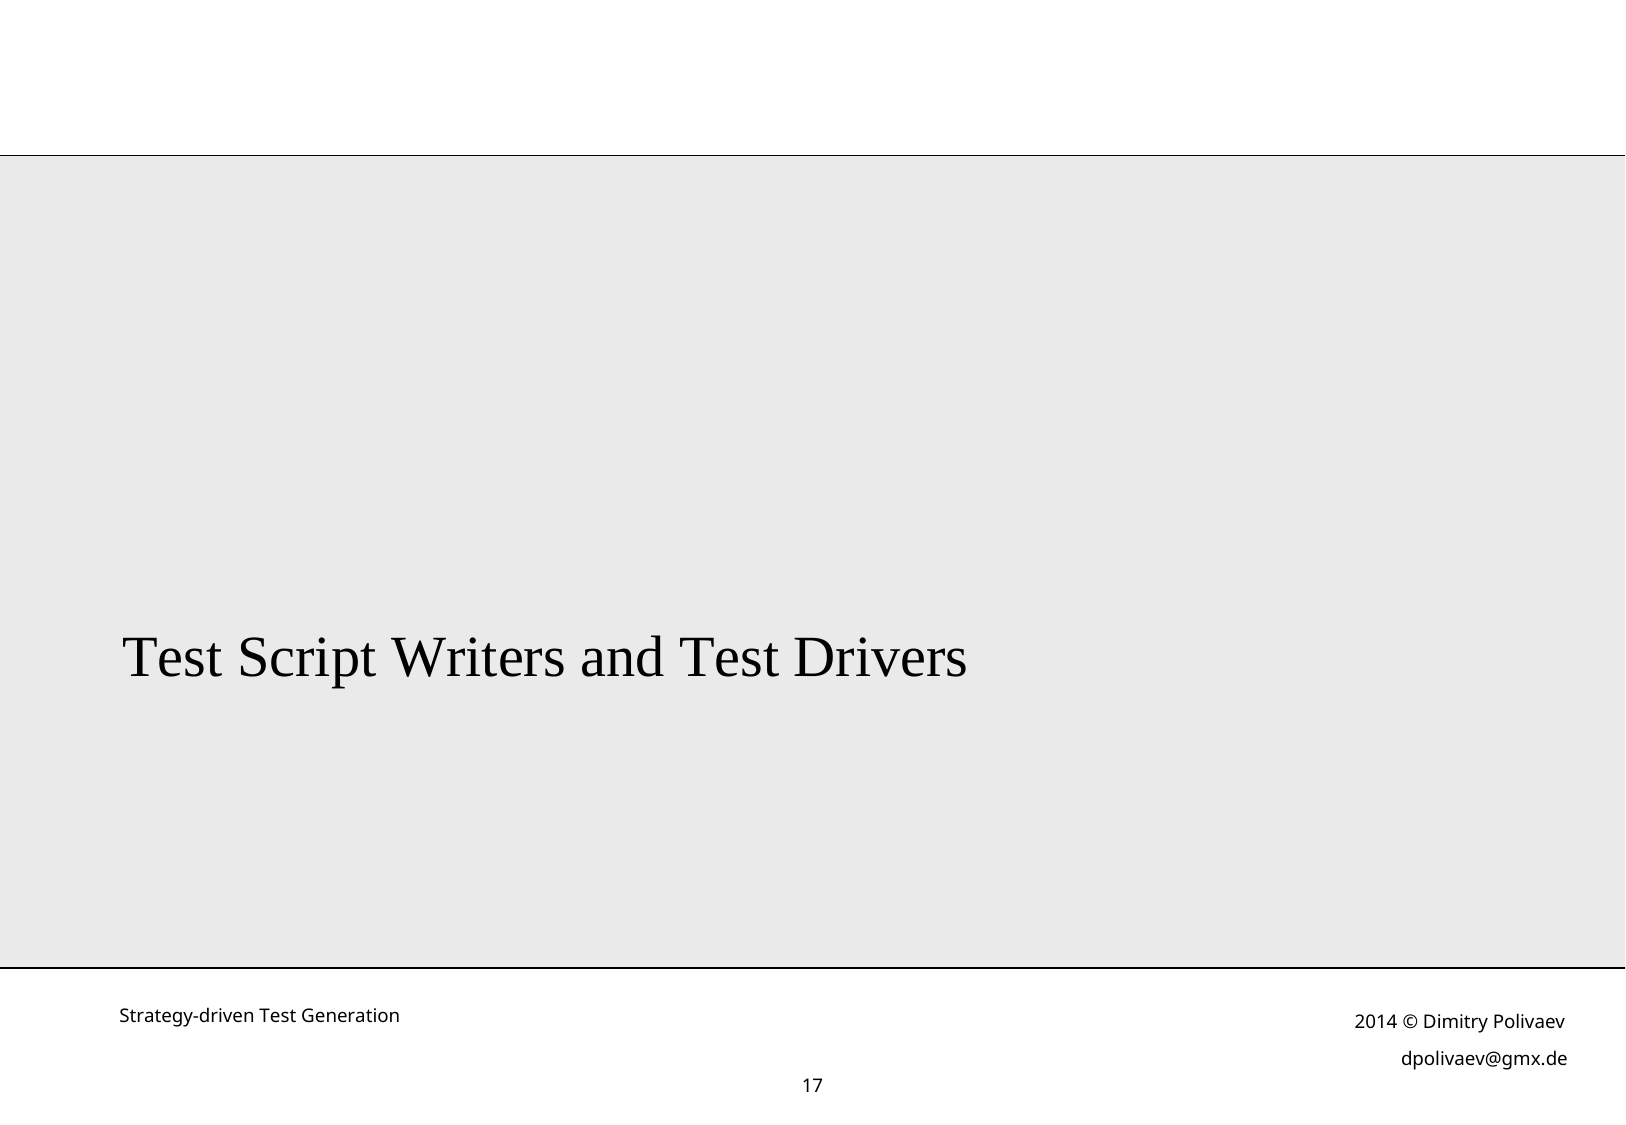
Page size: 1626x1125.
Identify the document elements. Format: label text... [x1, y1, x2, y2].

title Test Script Writers and Test Drivers [122, 613, 1501, 688]
